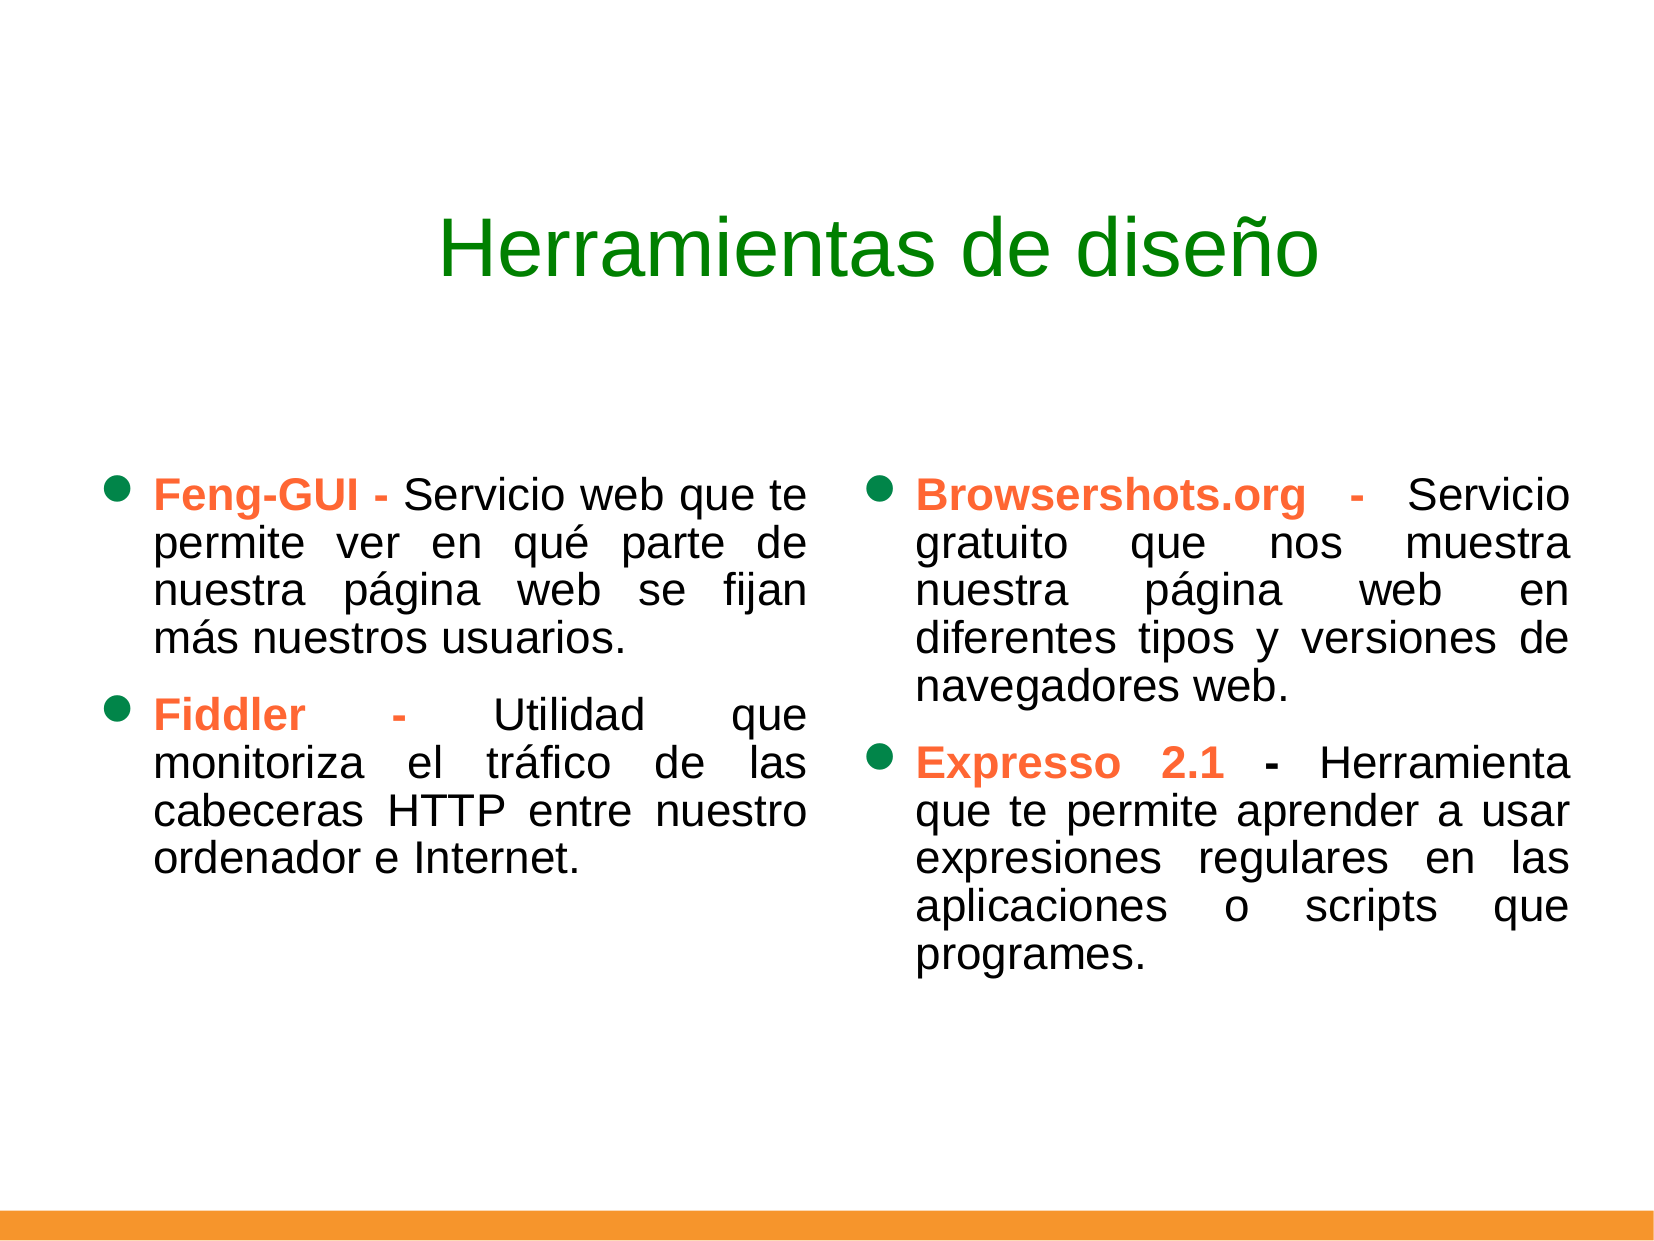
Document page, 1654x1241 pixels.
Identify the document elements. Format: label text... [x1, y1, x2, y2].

title Herramientas de diseño [64, 177, 1553, 325]
list Feng-GUI - Servicio web que te permite ver en qué parte de nuestra página web se fijan más nuestros usuarios. Fiddler - Utilidad que monitoriza el tráfico de las cabeceras HTTP entre nuestro ordenador e Internet. [82, 472, 809, 1109]
list Browsershots.org - Servicio gratuito que nos muestra nuestra página web en diferentes tipos y versiones de navegadores web. Expresso 2.1 - Herramienta que te permite aprender a usar expresiones regulares en las aplicaciones o scripts que programes. [844, 472, 1571, 1093]
